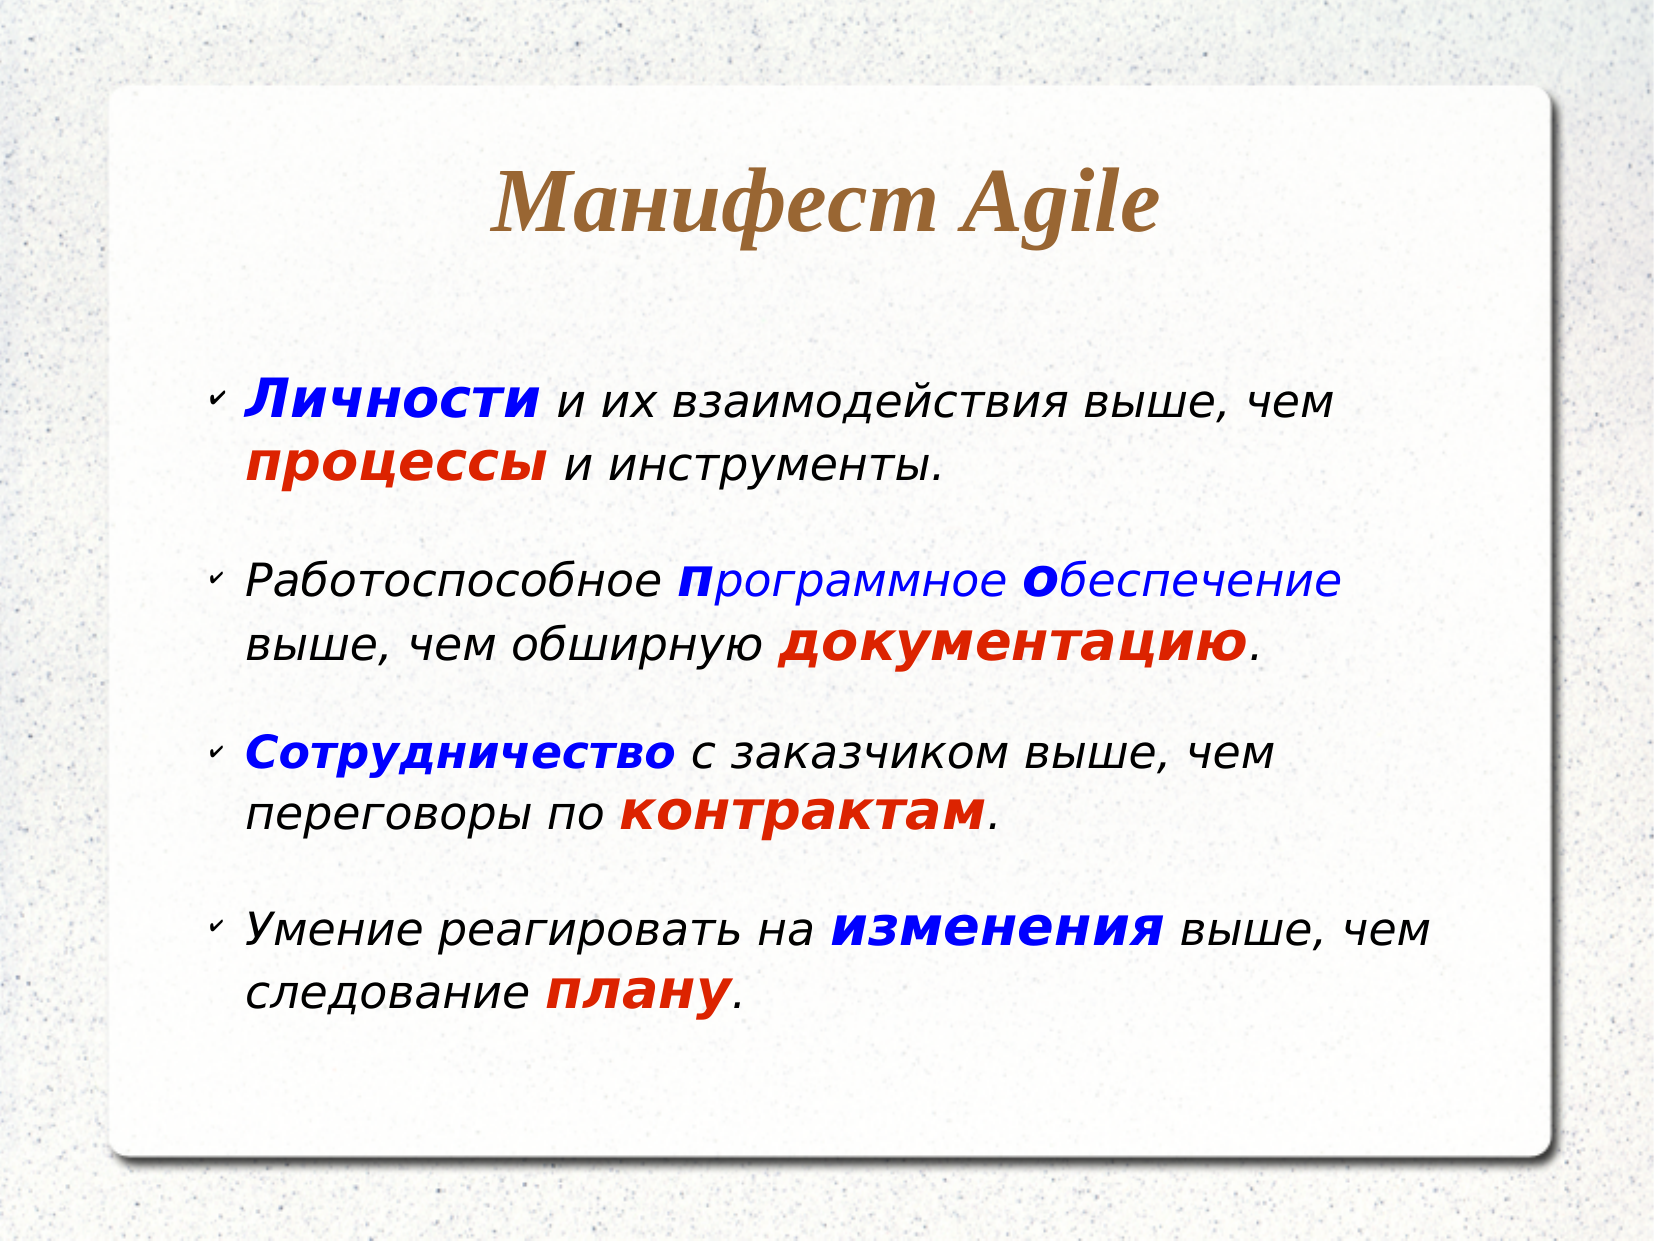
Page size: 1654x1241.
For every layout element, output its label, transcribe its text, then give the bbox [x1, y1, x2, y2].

title Манифест Agile [118, 96, 1536, 304]
text_box Личности и их взаимодействия выше, чем процессы и инструменты. Работоспособное программное обеспечение выше, чем обширную документацию. Сотрудничество с заказчиком выше, чем переговоры по контрактам. Умение реагировать на изменения выше, чем следование плану. [195, 360, 1471, 1051]
picture [0, 0, 1654, 1241]
